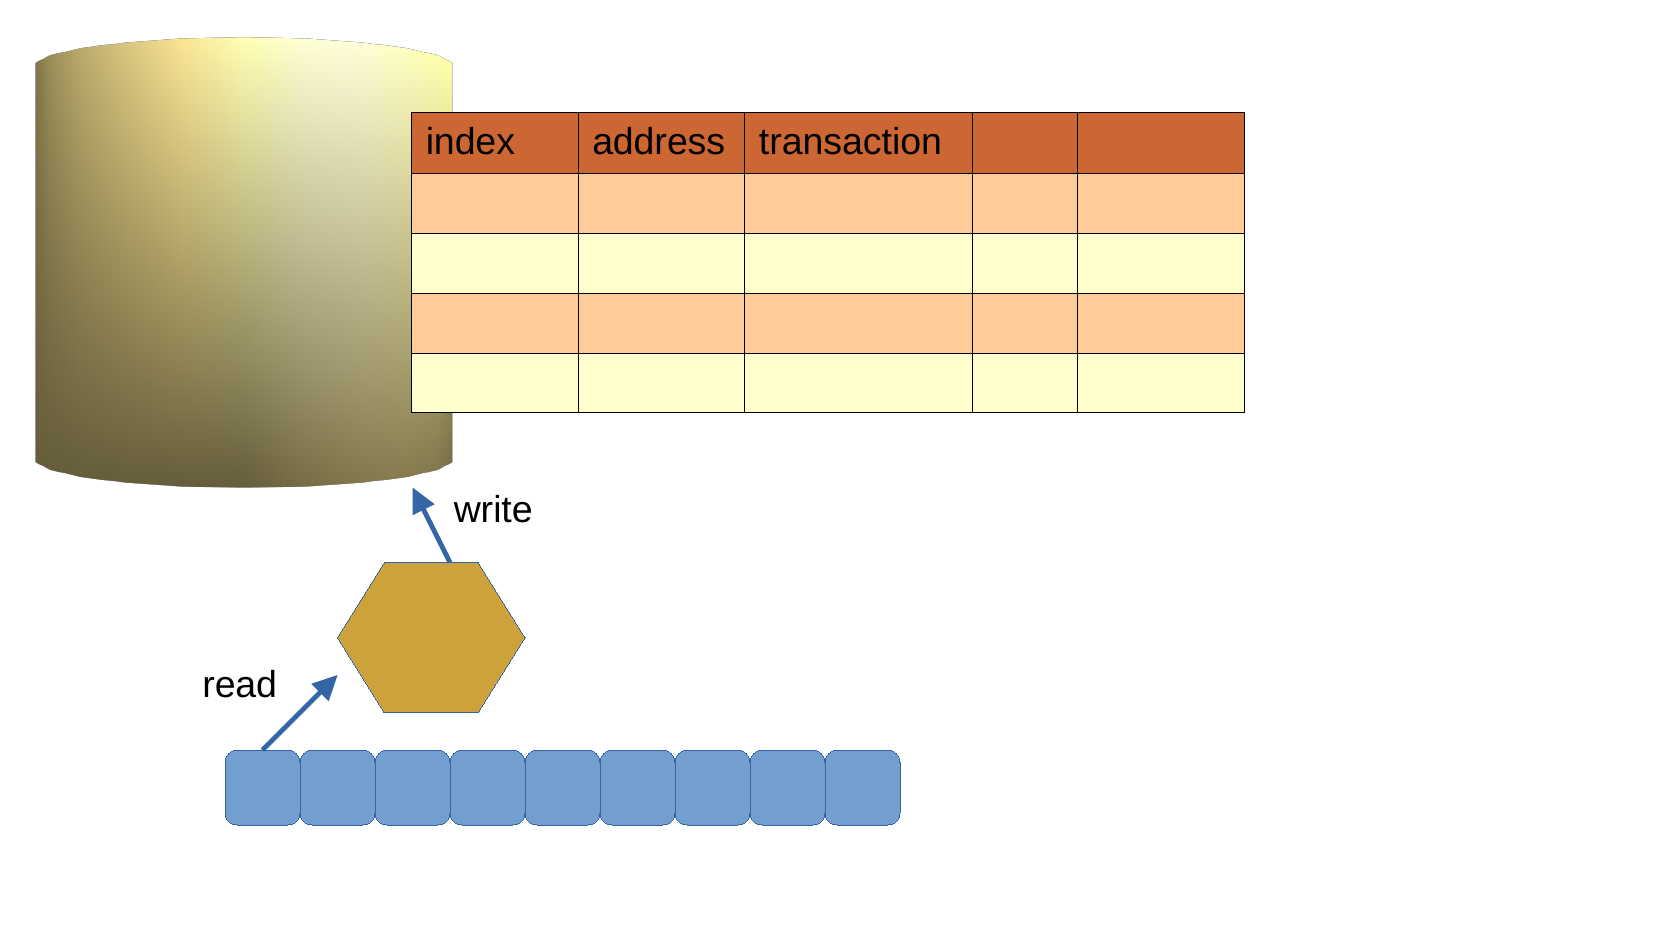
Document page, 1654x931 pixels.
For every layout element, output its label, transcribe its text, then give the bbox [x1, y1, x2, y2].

table_cell [412, 174, 578, 233]
table_cell [745, 354, 972, 412]
table_header [973, 113, 1077, 173]
text_box [337, 562, 526, 713]
table_cell [973, 234, 1077, 293]
table_cell [579, 354, 744, 412]
table_cell [1078, 174, 1244, 233]
table_cell [412, 294, 578, 353]
table_cell [745, 234, 972, 293]
table_header index [412, 113, 578, 173]
table_header [1078, 113, 1244, 173]
table_cell [1078, 294, 1244, 353]
table_cell [745, 294, 972, 353]
text_box [225, 750, 901, 826]
table_header transaction [745, 113, 972, 173]
table_cell [745, 174, 972, 233]
table_cell [579, 294, 744, 353]
table_cell [973, 174, 1077, 233]
table_cell [412, 234, 578, 293]
table_cell [412, 354, 578, 412]
table_header address [579, 113, 744, 173]
table_cell [1078, 234, 1244, 293]
table_cell [1078, 354, 1244, 412]
table_cell [579, 234, 744, 293]
table_cell [973, 294, 1077, 353]
text_box read [187, 655, 292, 713]
table_cell [973, 354, 1077, 412]
text_box write [439, 481, 548, 539]
table_cell [579, 174, 744, 233]
